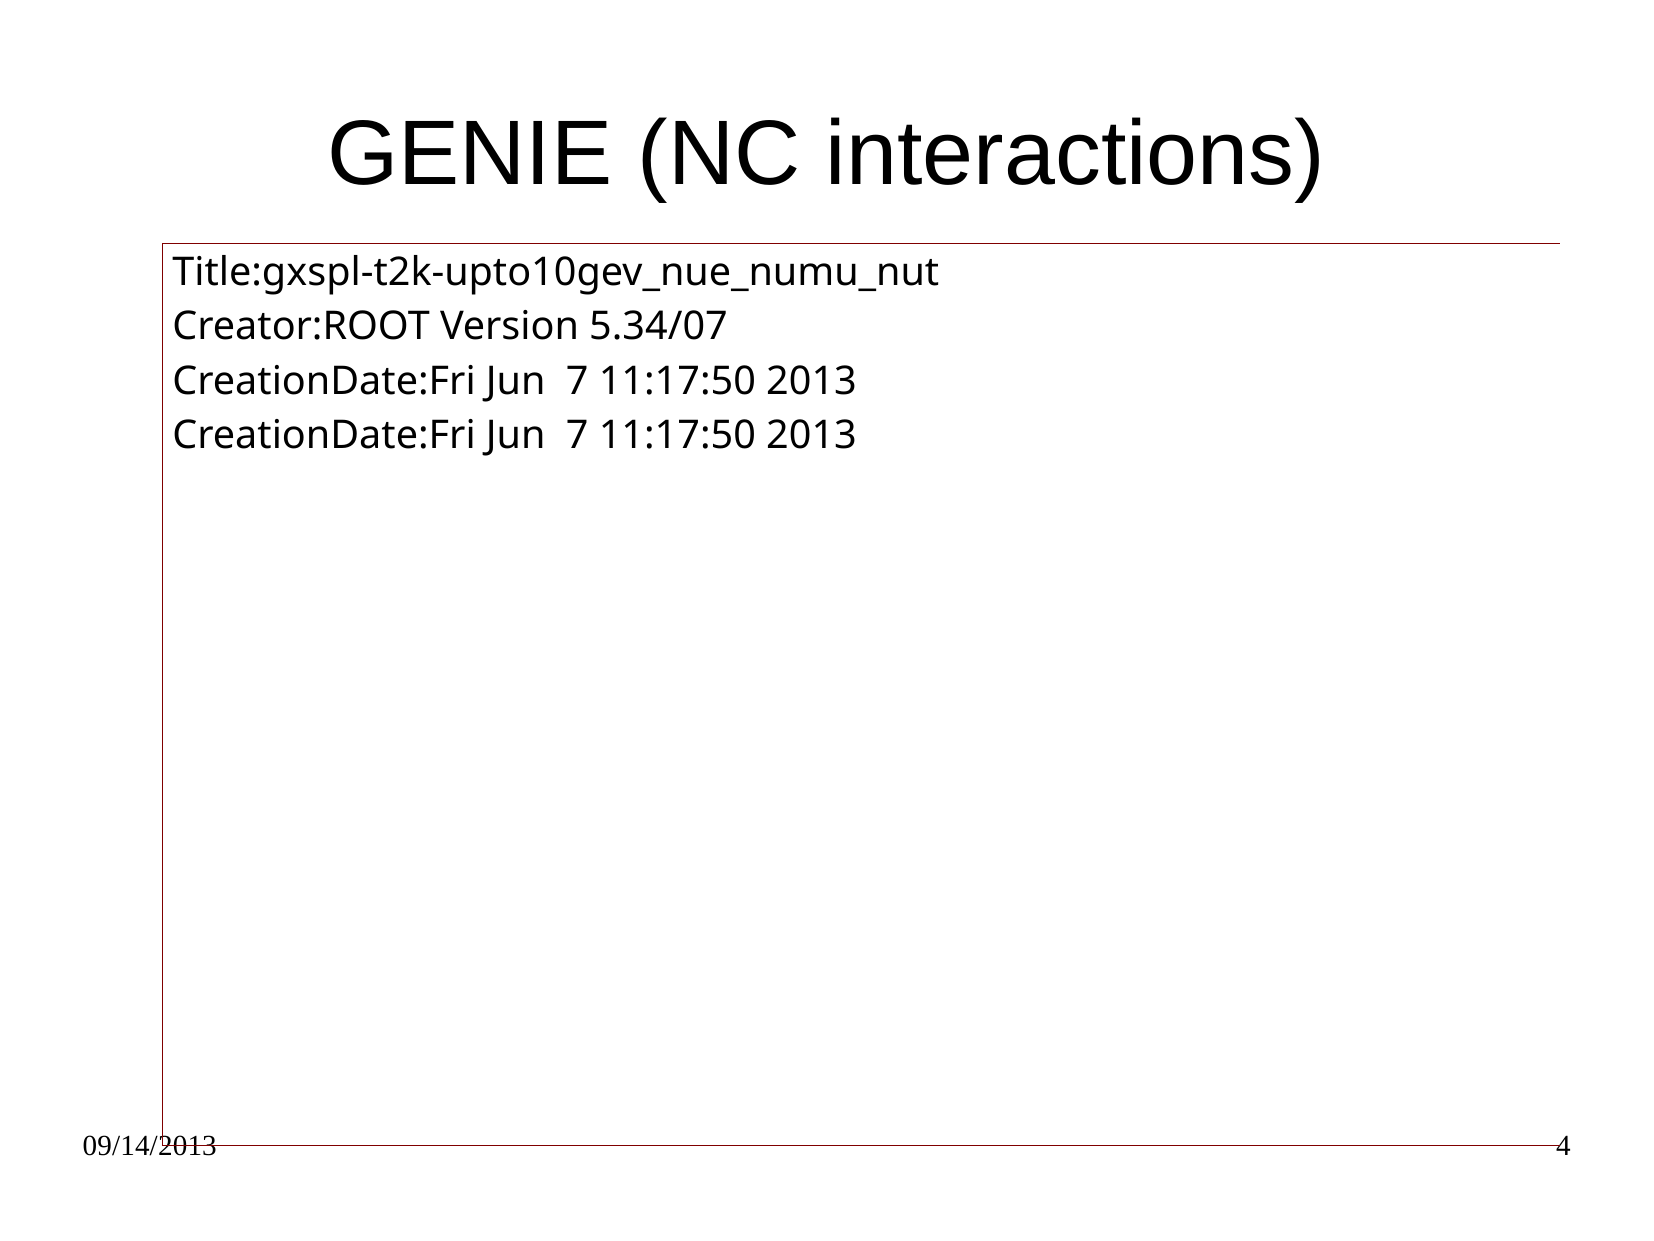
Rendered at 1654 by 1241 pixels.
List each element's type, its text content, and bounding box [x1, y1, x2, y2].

picture [159, 240, 1561, 1146]
title GENIE (NC interactions) [82, 49, 1571, 257]
